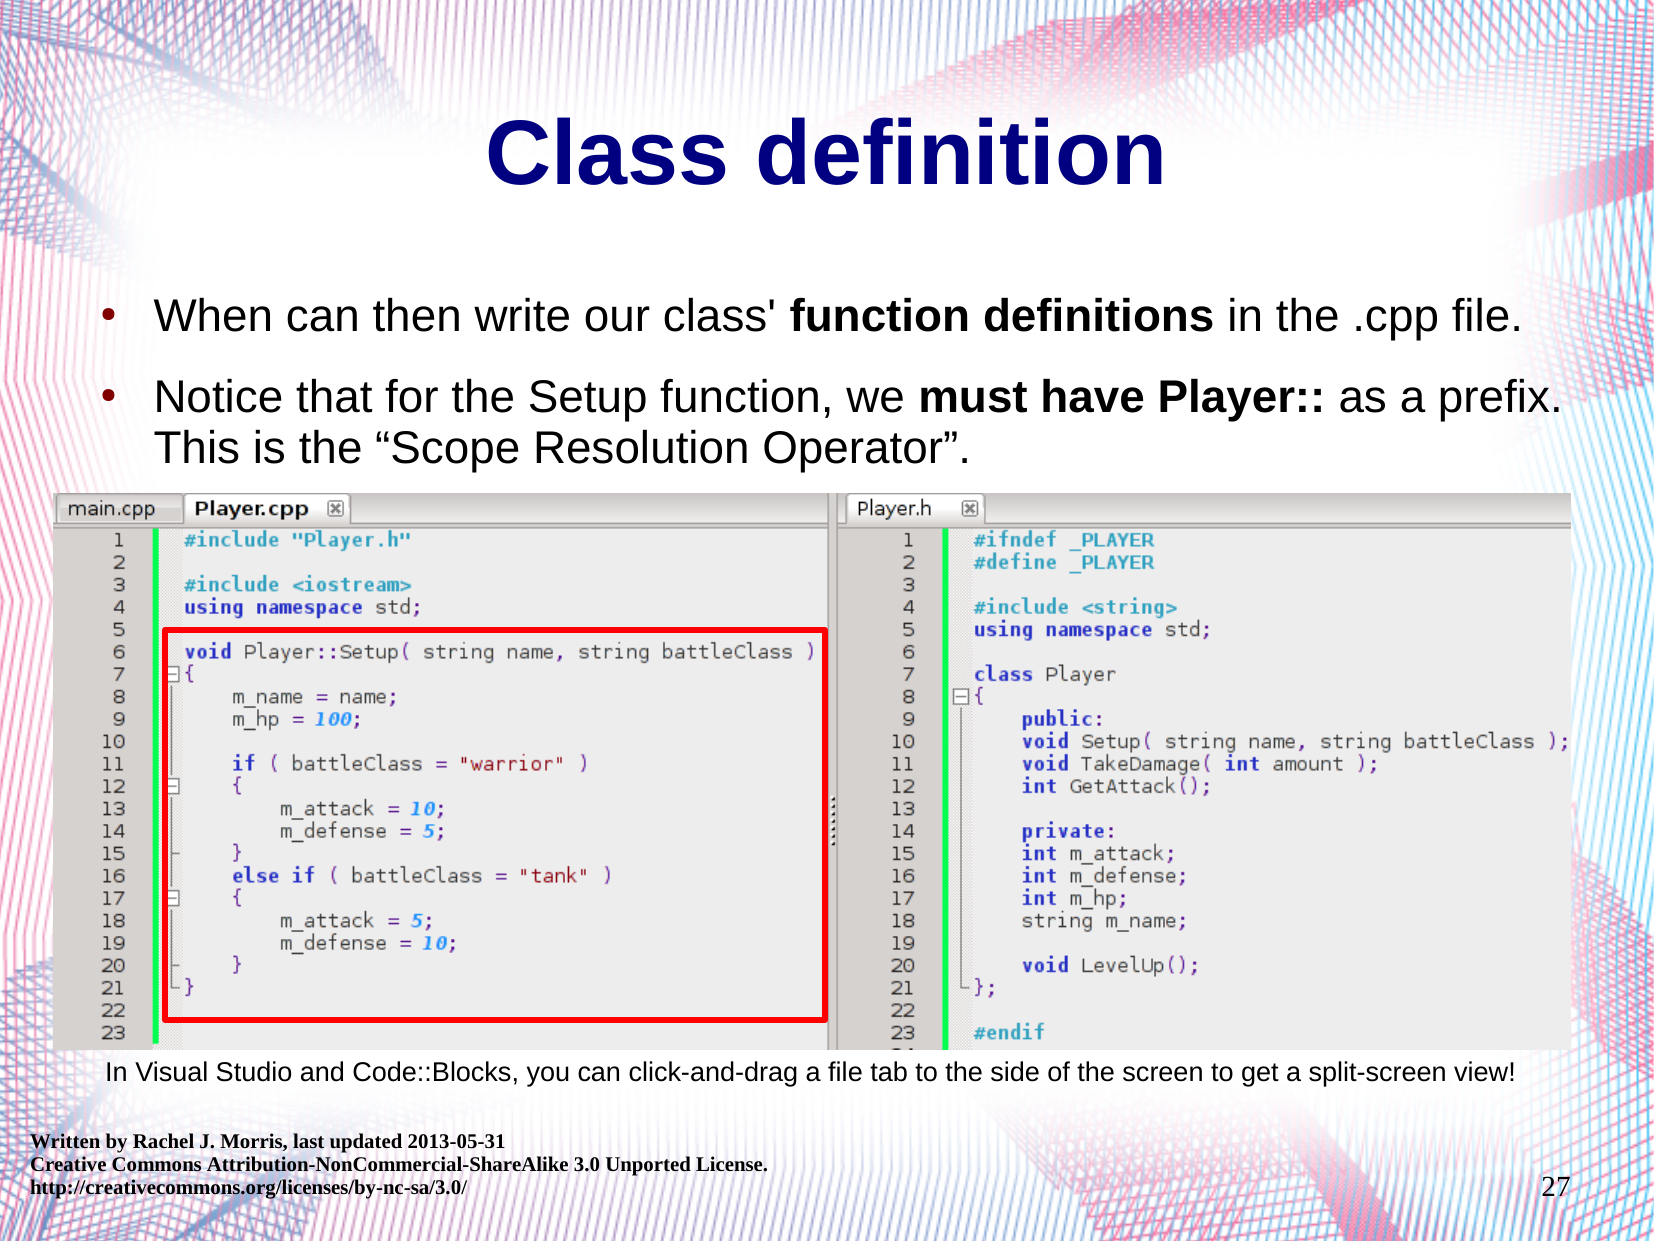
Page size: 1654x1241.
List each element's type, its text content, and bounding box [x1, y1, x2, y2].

picture [0, 0, 1654, 1241]
list When can then write our class' function definitions in the .cpp file. Notice that for the Setup function, we must have Player:: as a prefix. This is the “Scope Resolution Operator”. [82, 290, 1571, 481]
text_box In Visual Studio and Code::Blocks, you can click-and-drag a file tab to the side of the screen to get a split-screen view! [60, 1049, 1561, 1095]
title Class definition [82, 49, 1571, 257]
